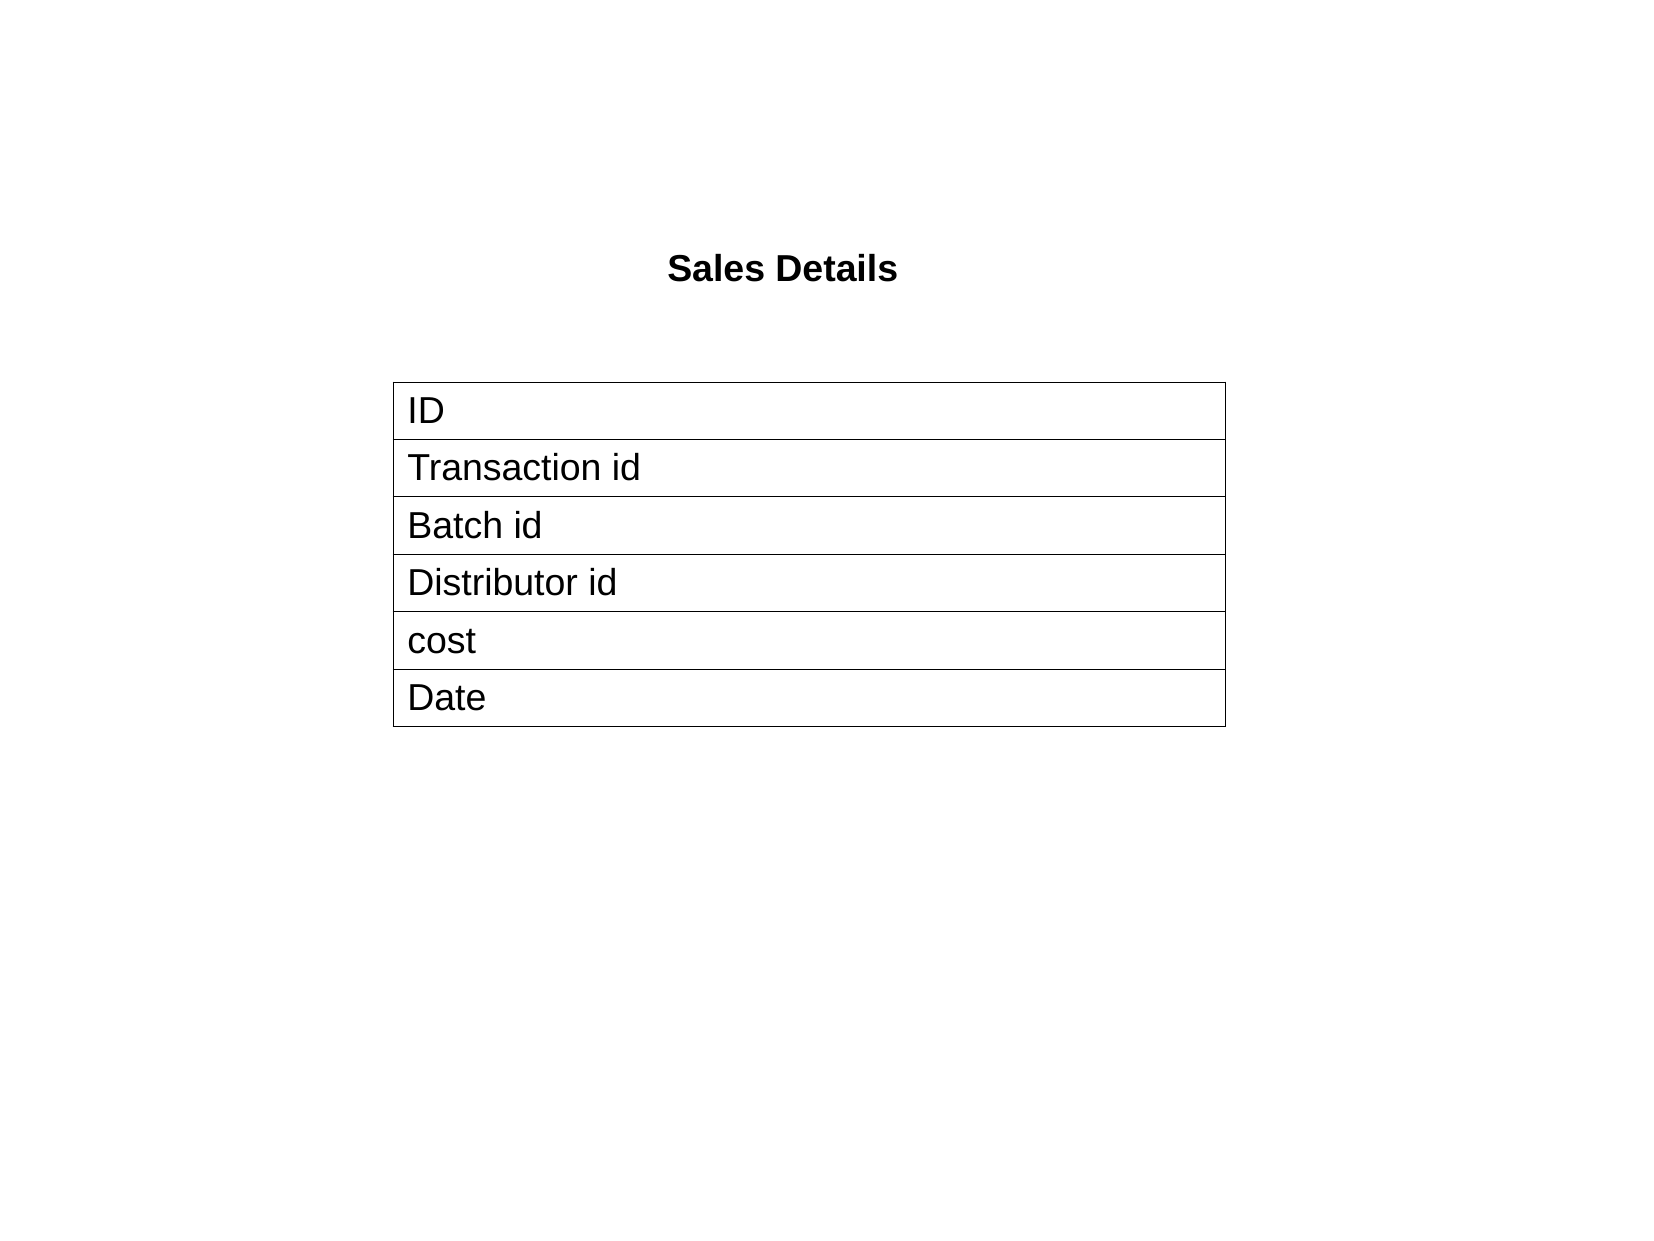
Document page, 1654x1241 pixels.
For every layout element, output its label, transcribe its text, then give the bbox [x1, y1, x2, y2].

table_cell cost [394, 612, 1225, 669]
text_box Sales Details [510, 240, 1056, 299]
table_header ID [394, 383, 1225, 439]
table_cell Transaction id [394, 440, 1225, 496]
table_cell Batch id [394, 497, 1225, 554]
table_cell Distributor id [394, 555, 1225, 611]
table_cell Date [394, 670, 1225, 726]
